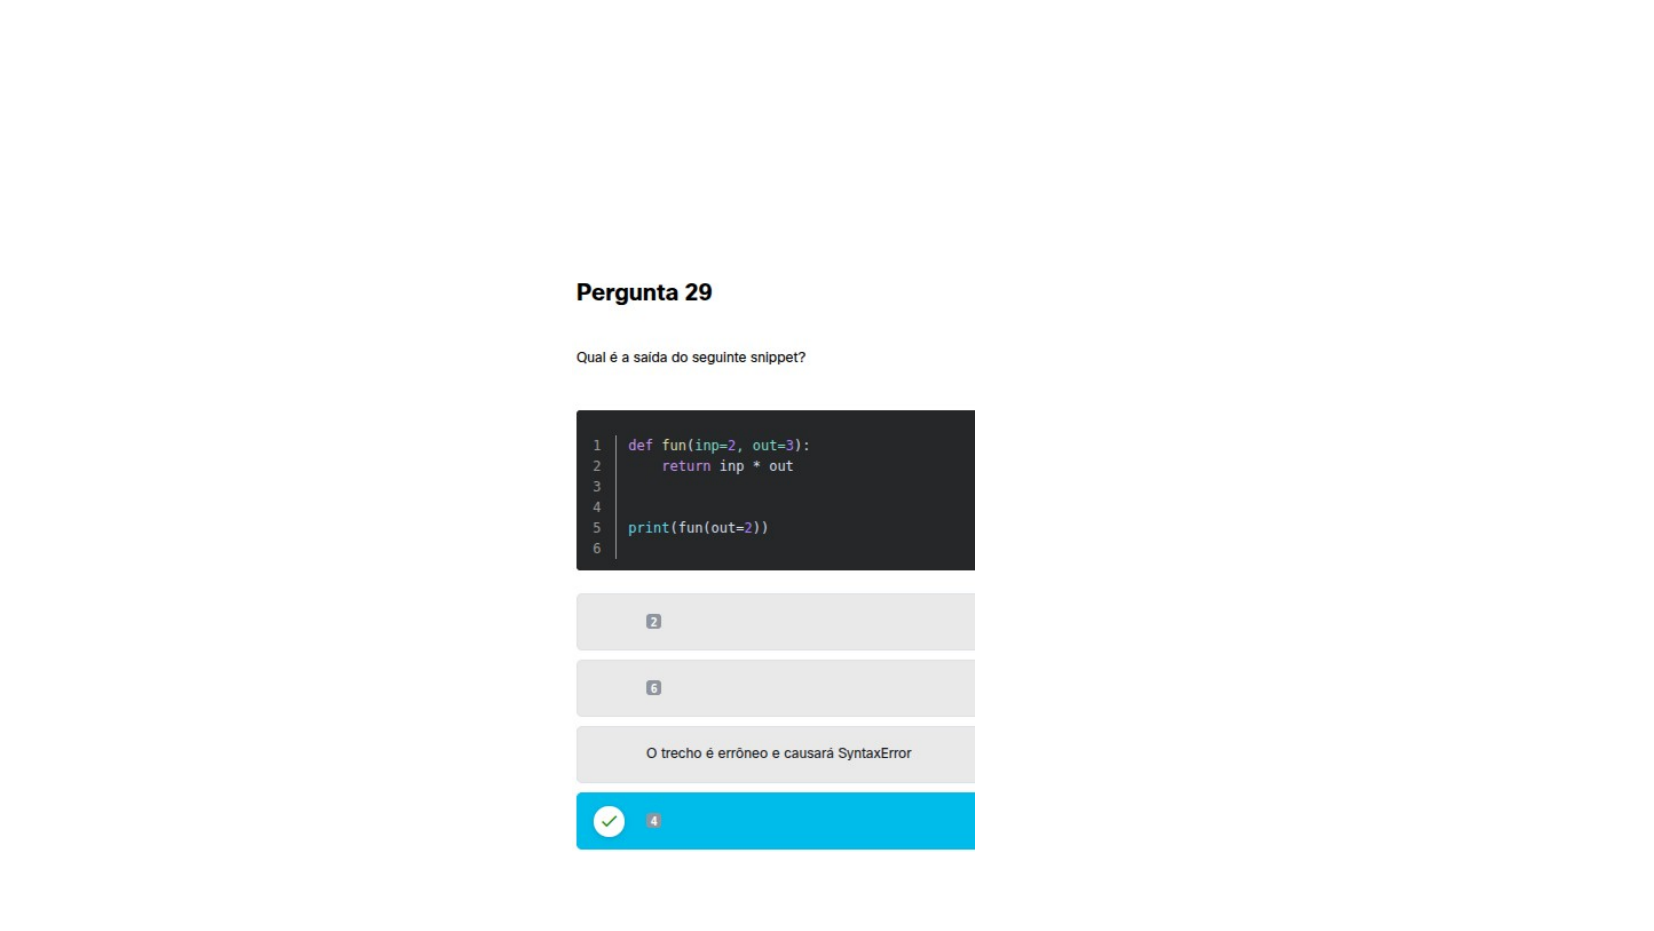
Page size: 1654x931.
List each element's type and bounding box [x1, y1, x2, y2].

picture [592, 804, 626, 840]
picture [646, 812, 663, 828]
picture [572, 265, 975, 916]
